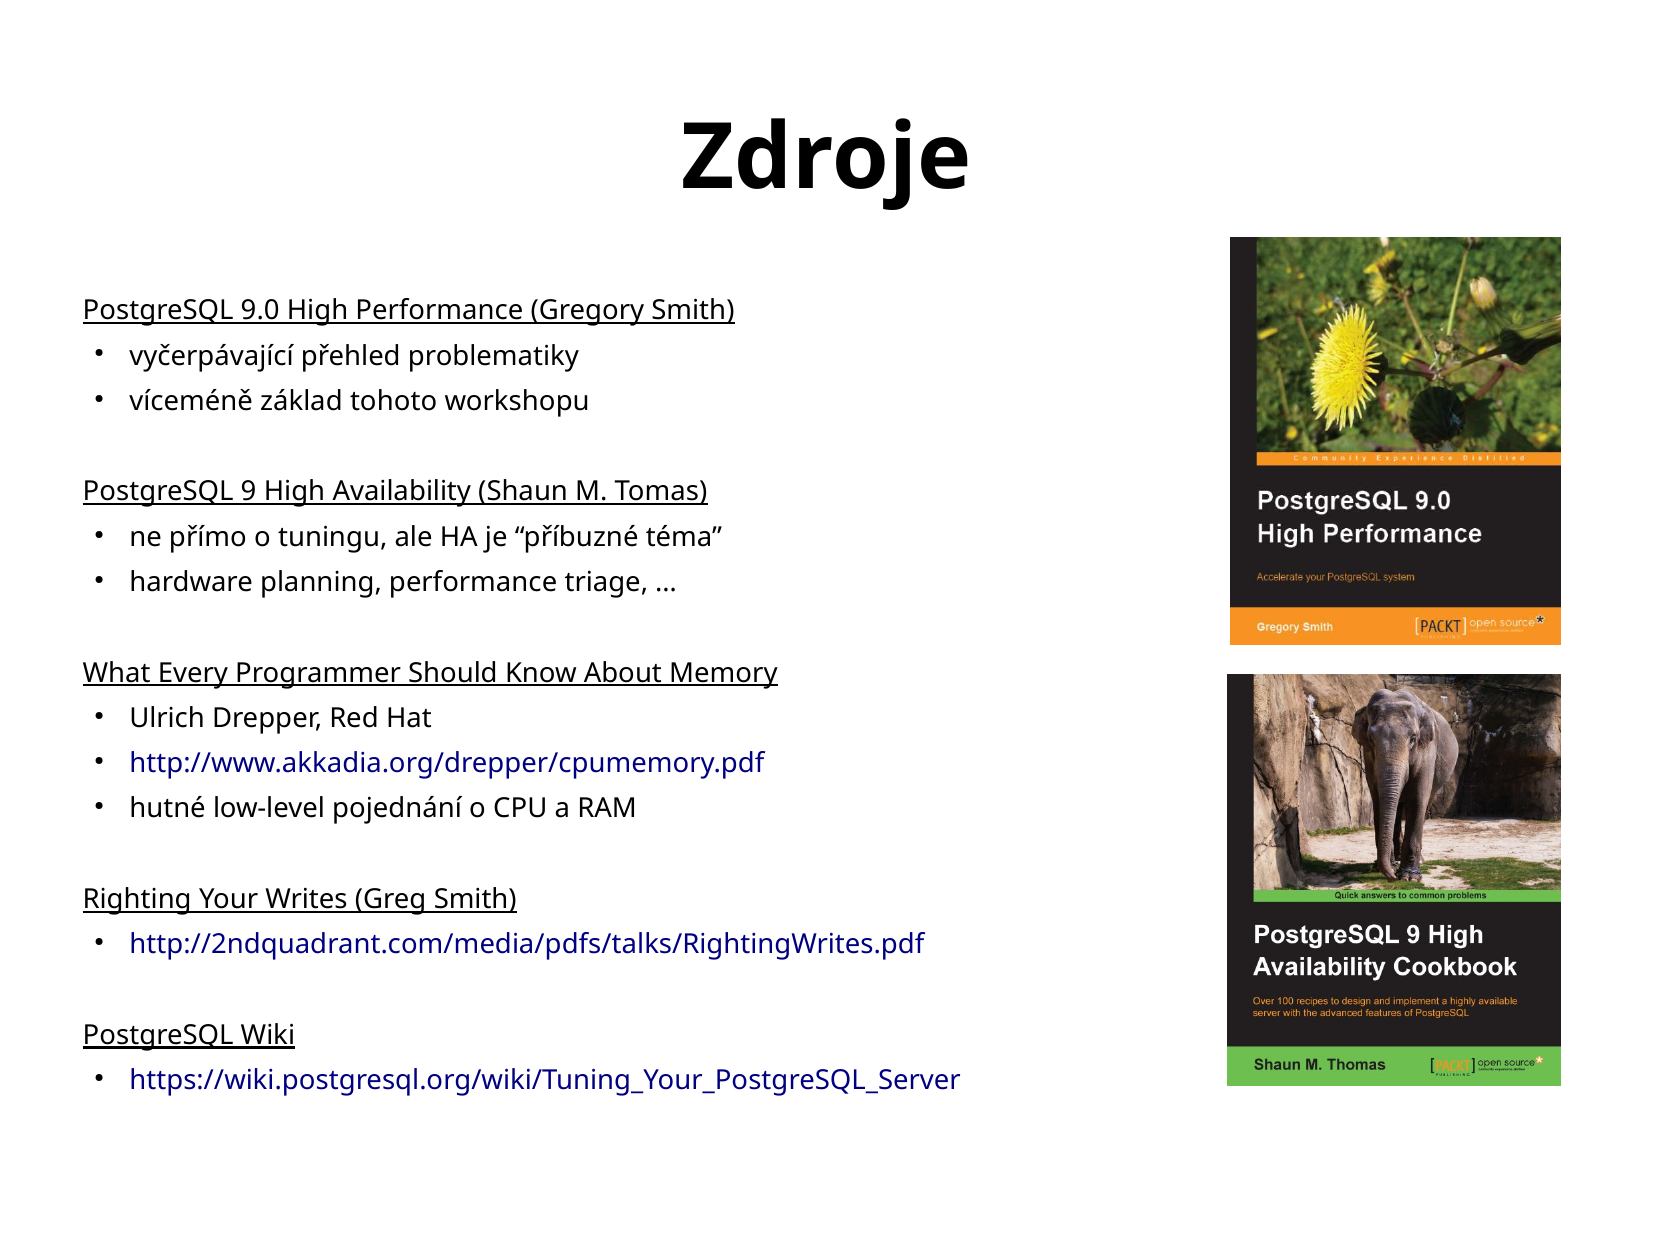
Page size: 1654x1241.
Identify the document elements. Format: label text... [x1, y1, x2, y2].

list PostgreSQL 9.0 High Performance (Gregory Smith) vyčerpávající přehled problematiky víceméně základ tohoto workshopu PostgreSQL 9 High Availability (Shaun M. Tomas) ne přímo o tuningu, ale HA je “příbuzné téma” hardware planning, performance triage, … What Every Programmer Should Know About Memory Ulrich Drepper, Red Hat http://www.akkadia.org/drepper/cpumemory.pdf hutné low-level pojednání o CPU a RAM Righting Your Writes (Greg Smith) http://2ndquadrant.com/media/pdfs/talks/RightingWrites.pdf PostgreSQL Wiki https://wiki.postgresql.org/wiki/Tuning_Your_PostgreSQL_Server [82, 290, 1538, 1111]
picture [1227, 674, 1561, 1086]
title Zdroje [82, 49, 1571, 257]
picture [1230, 237, 1561, 646]
